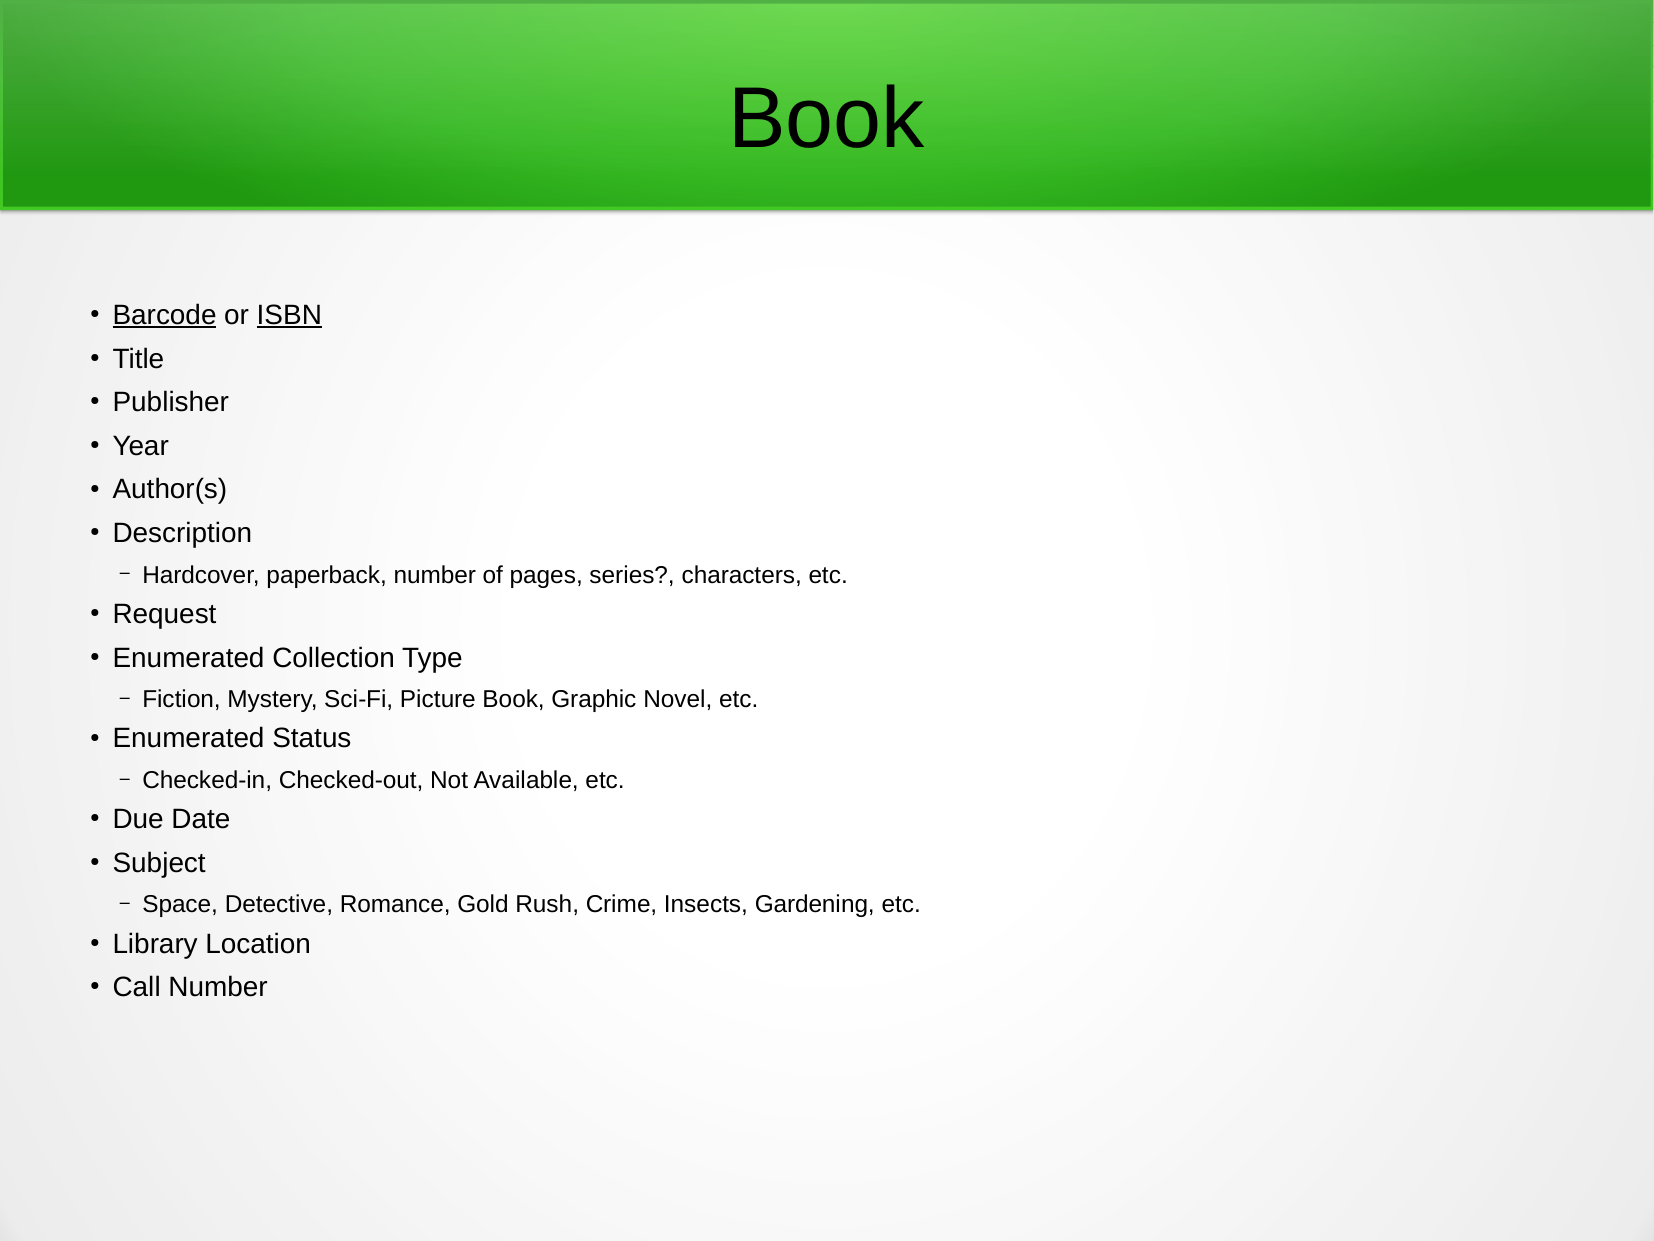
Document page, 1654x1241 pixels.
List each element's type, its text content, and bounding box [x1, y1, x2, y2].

title Book [82, 47, 1571, 189]
list Barcode or ISBN Title Publisher Year Author(s) Description Hardcover, paperback, number of pages, series?, characters, etc. Request Enumerated Collection Type Fiction, Mystery, Sci-Fi, Picture Book, Graphic Novel, etc. Enumerated Status Checked-in, Checked-out, Not Available, etc. Due Date Subject Space, Detective, Romance, Gold Rush, Crime, Insects, Gardening, etc. Library Location Call Number [82, 299, 1571, 1019]
